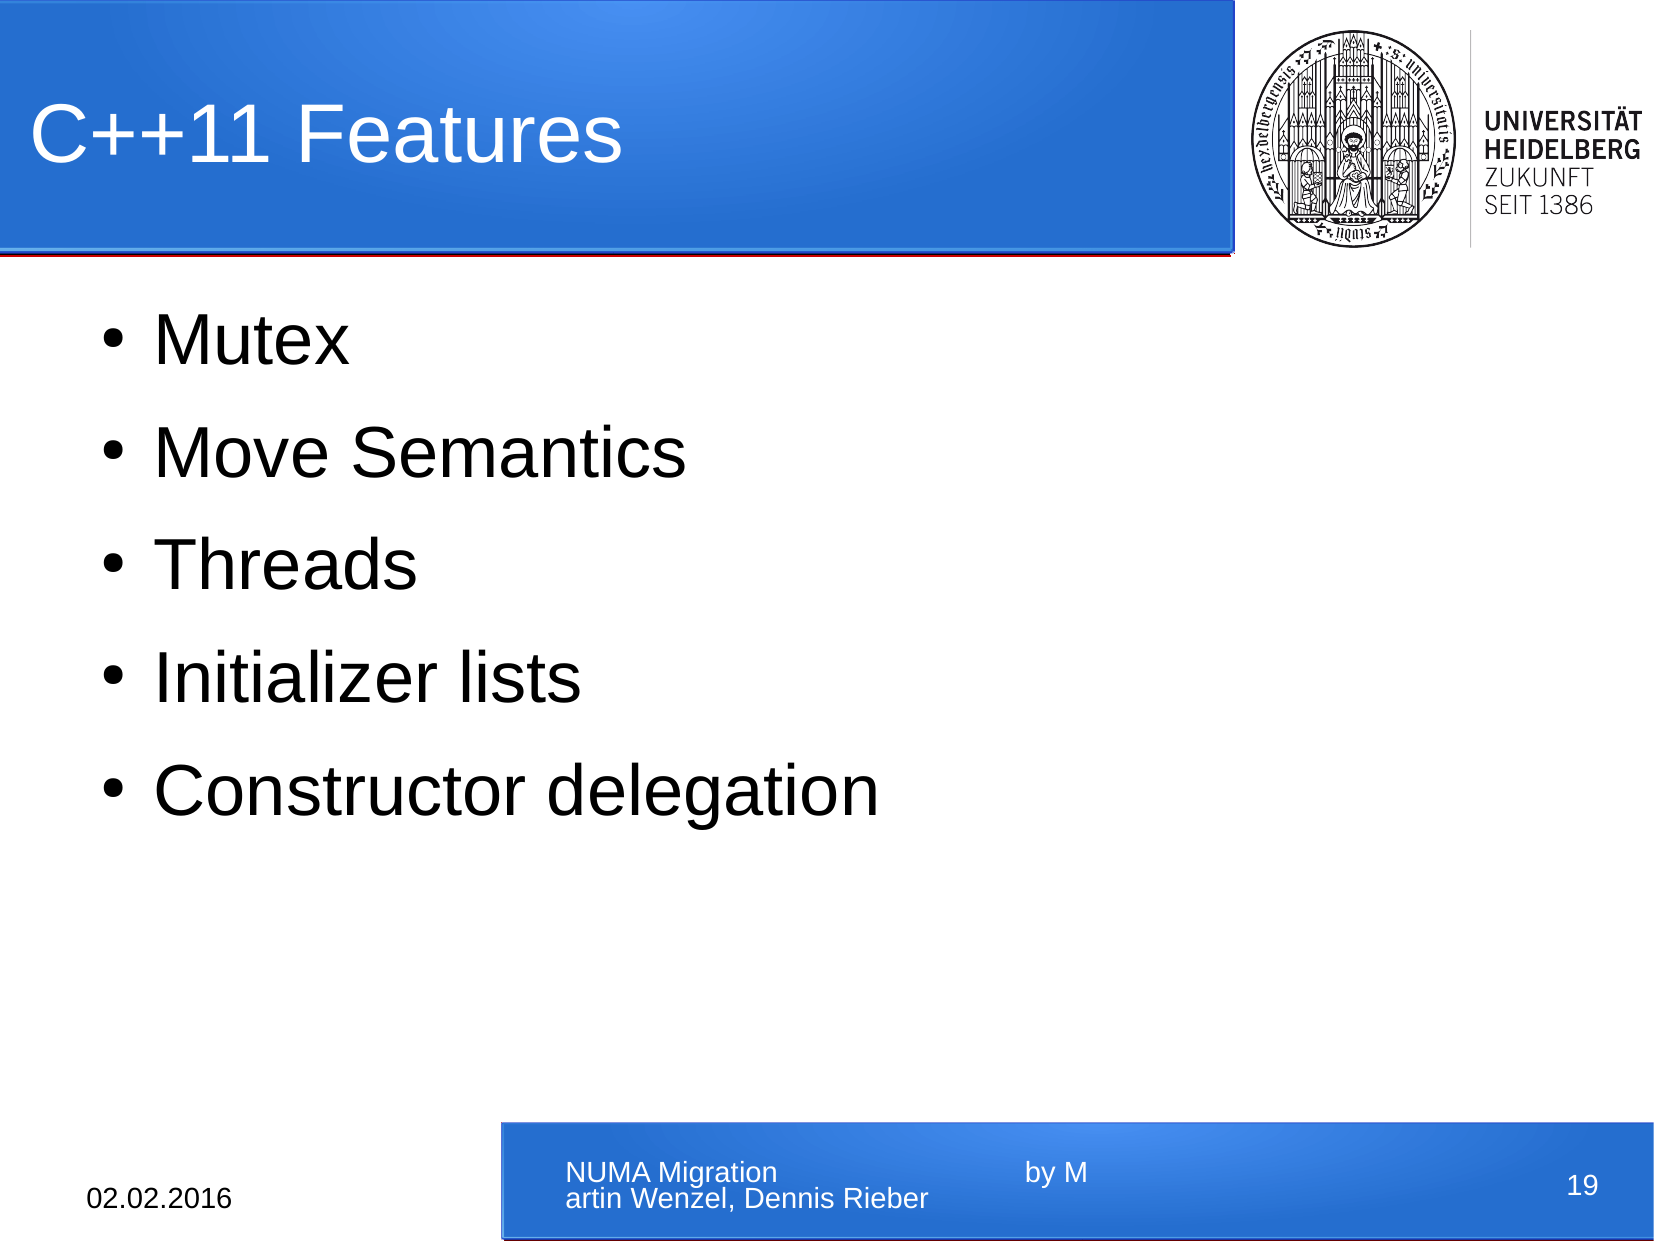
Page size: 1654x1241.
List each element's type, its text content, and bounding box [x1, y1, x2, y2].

title C++11 Features [29, 31, 1182, 237]
picture [1251, 30, 1642, 248]
picture [0, 0, 1238, 262]
list Mutex Move Semantics Threads Initializer lists Constructor delegation [82, 299, 1512, 1019]
picture [496, 1121, 1654, 1241]
